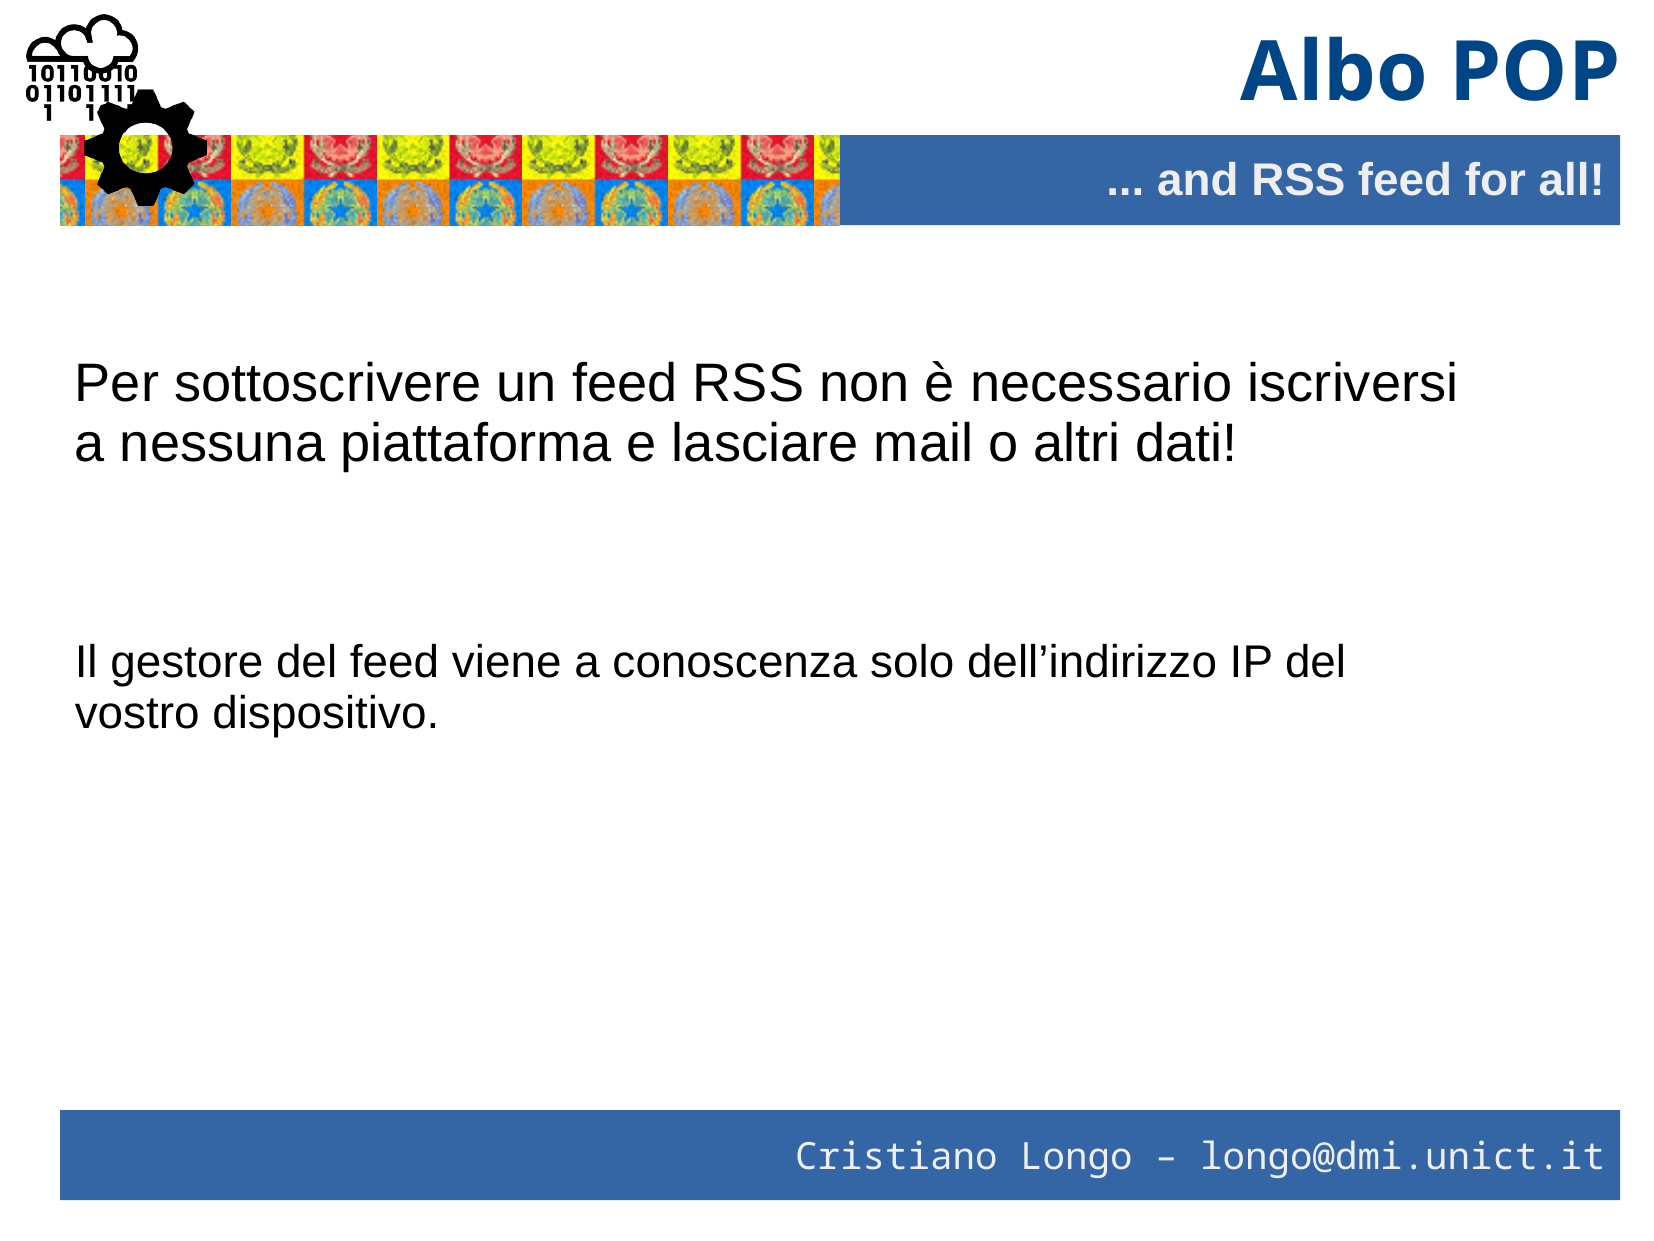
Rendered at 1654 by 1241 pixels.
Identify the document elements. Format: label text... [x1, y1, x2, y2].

text_box Cristiano Longo – longo@dmi.unict.it [60, 1110, 1621, 1201]
text_box [60, 135, 840, 226]
picture [26, 14, 207, 206]
text_box ... and RSS feed for all! [840, 135, 1621, 226]
text_box Albo POP [982, 4, 1636, 124]
text_box Per sottoscrivere un feed RSS non è necessario iscriversi a nessuna piattaforma e lasciare mail o altri dati! [60, 345, 1486, 542]
text_box Il gestore del feed viene a conoscenza solo dell’indirizzo IP del vostro dispositivo. [60, 628, 1486, 826]
